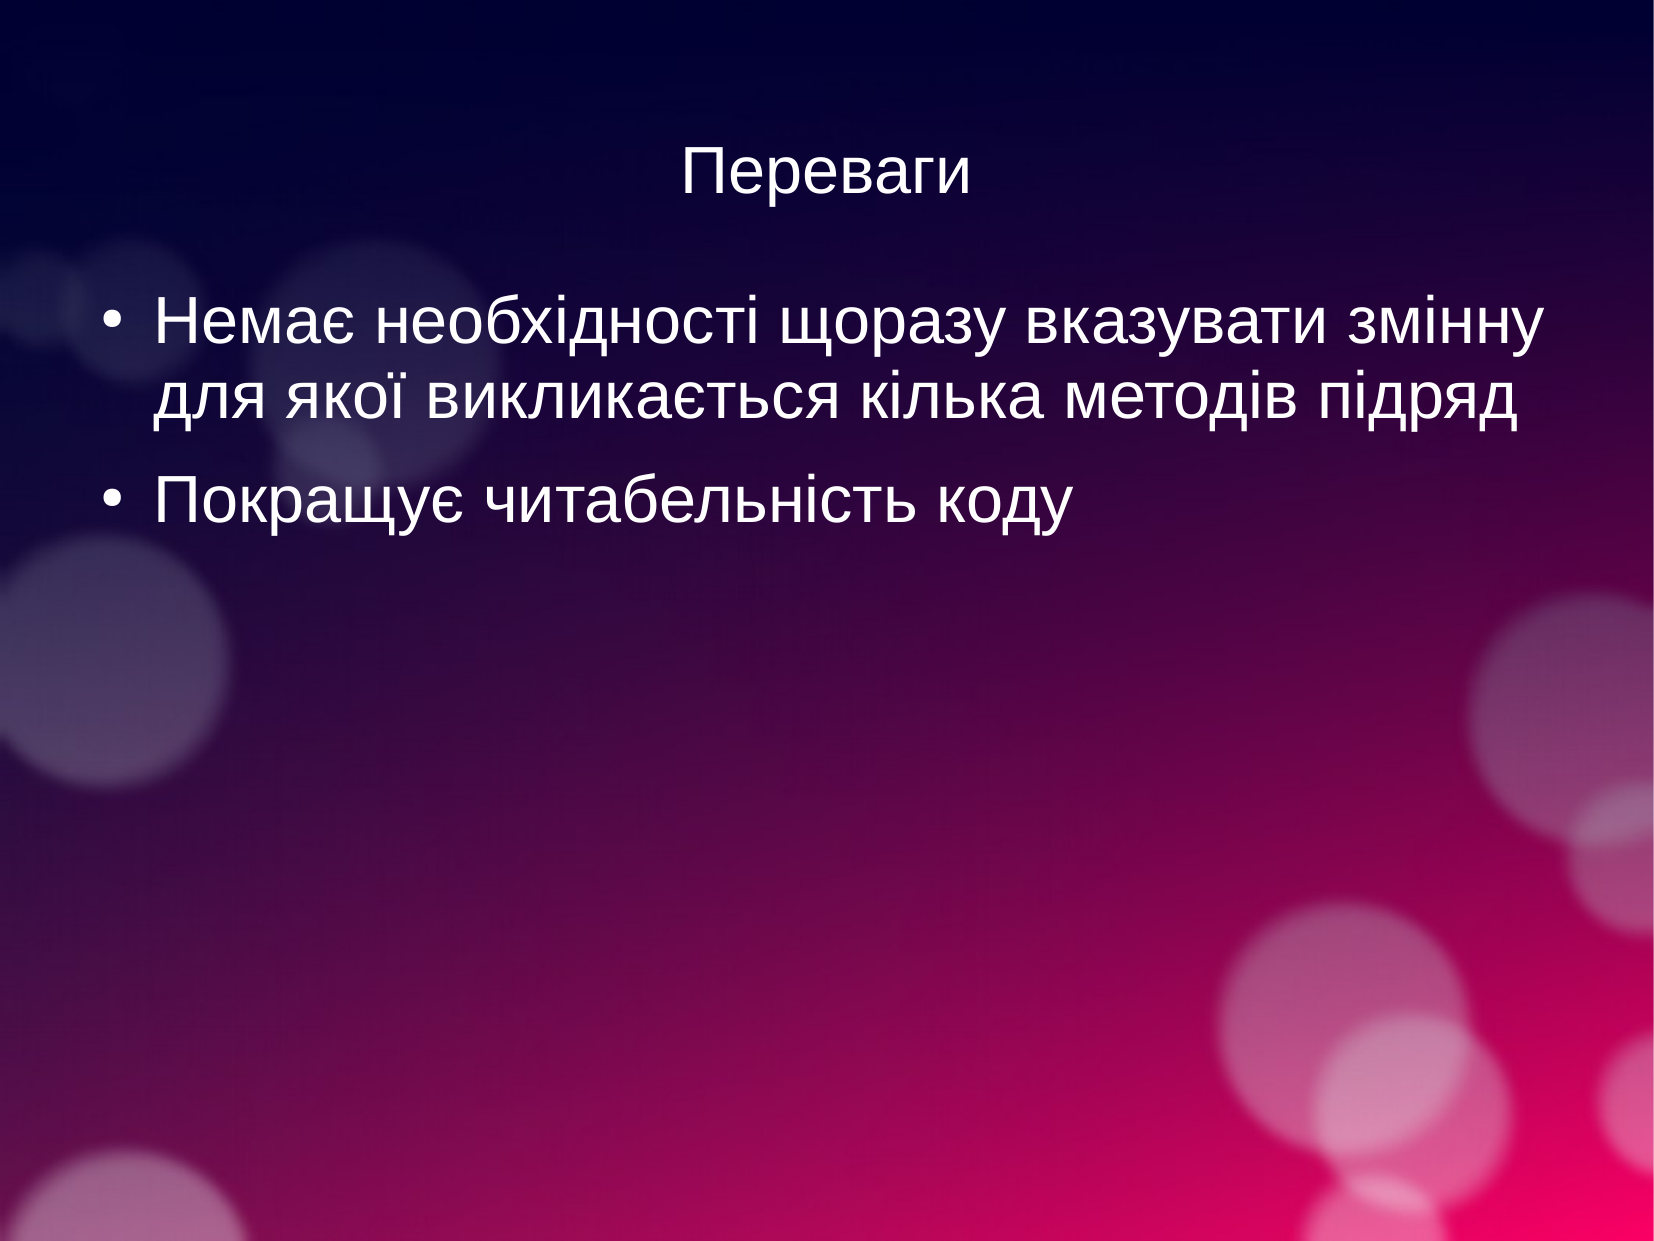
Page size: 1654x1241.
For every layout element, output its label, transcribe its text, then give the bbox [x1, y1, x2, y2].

picture [0, 0, 1654, 1241]
list Немає необхідності щоразу вказувати змінну для якої викликається кілька методів підряд Покращує читабельність коду [82, 283, 1571, 1193]
title Переваги [82, 67, 1571, 275]
